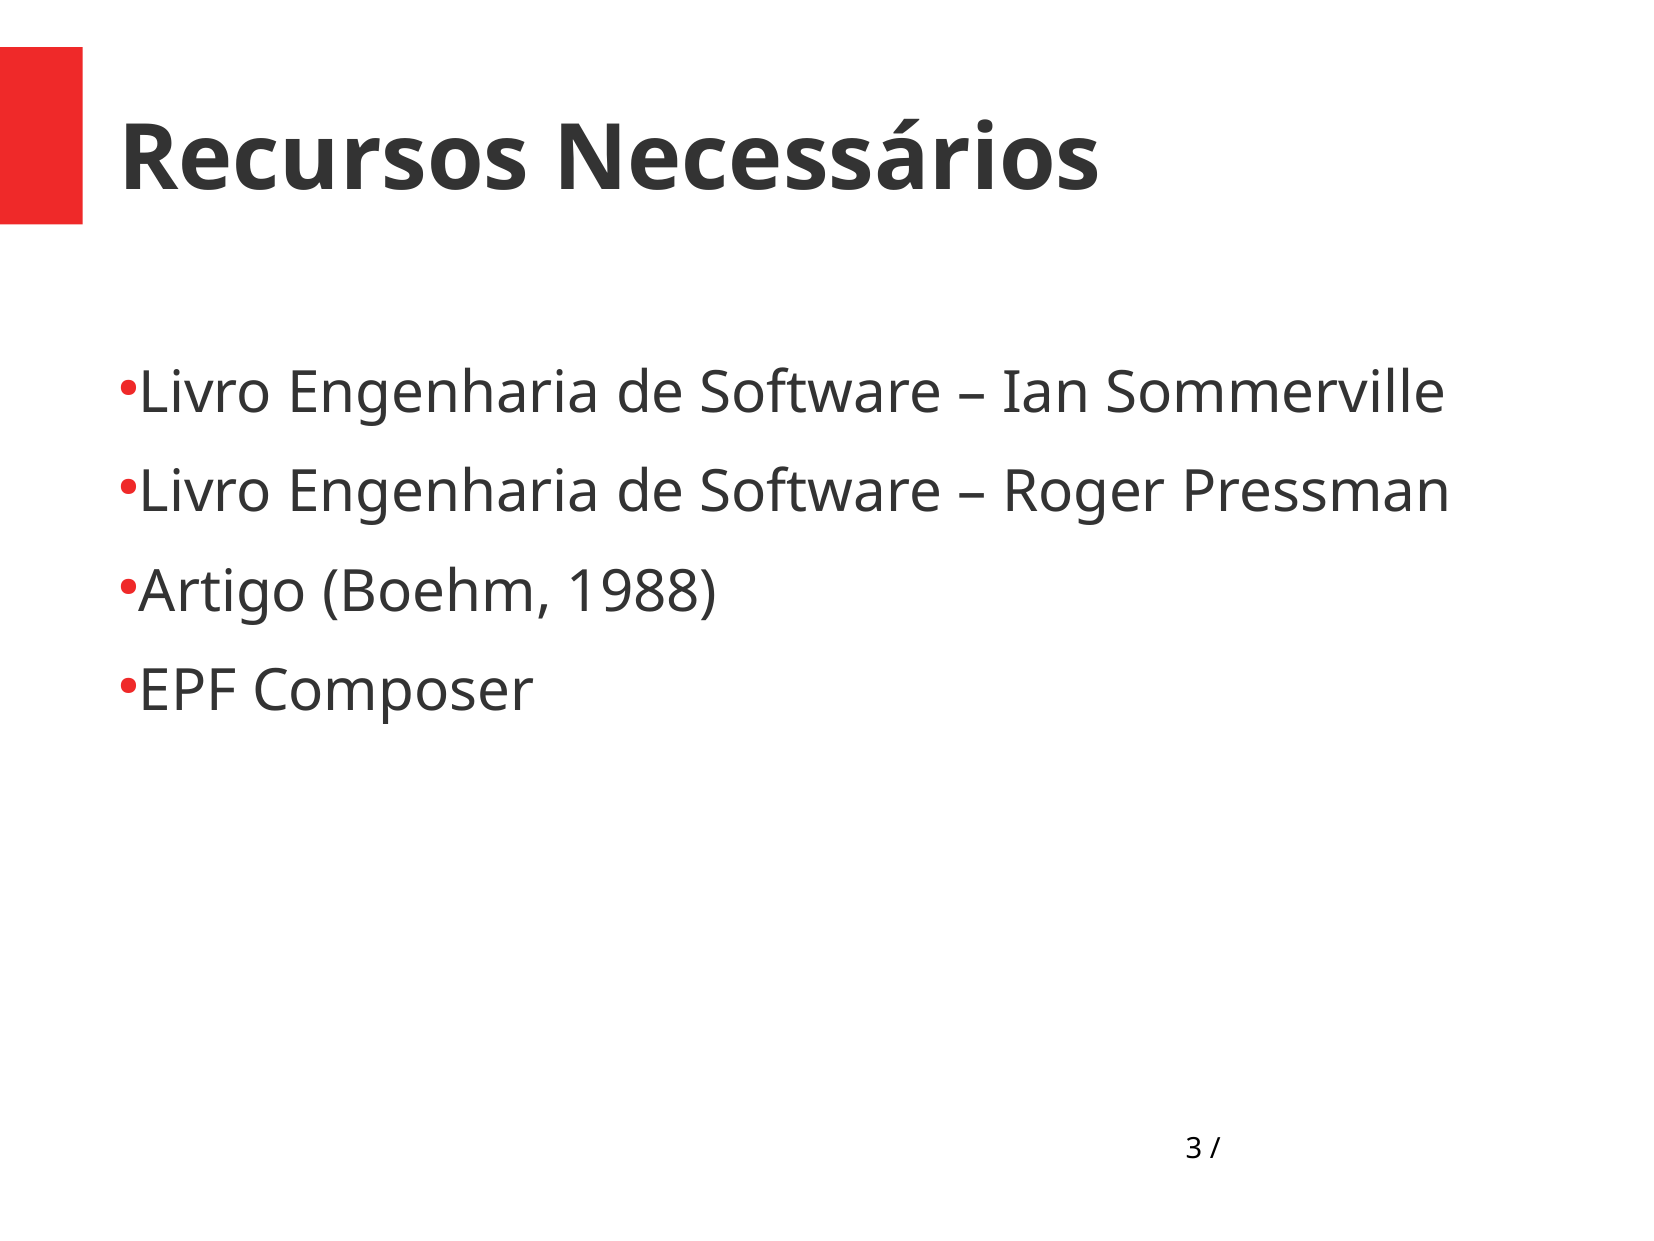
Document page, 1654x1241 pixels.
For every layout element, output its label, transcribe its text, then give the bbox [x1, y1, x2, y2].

title Recursos Necessários [118, 49, 1571, 257]
list Livro Engenharia de Software – Ian Sommerville Livro Engenharia de Software – Roger Pressman Artigo (Boehm, 1988) EPF Composer [118, 354, 1536, 1074]
text_box 3 / [1185, 1129, 1571, 1216]
